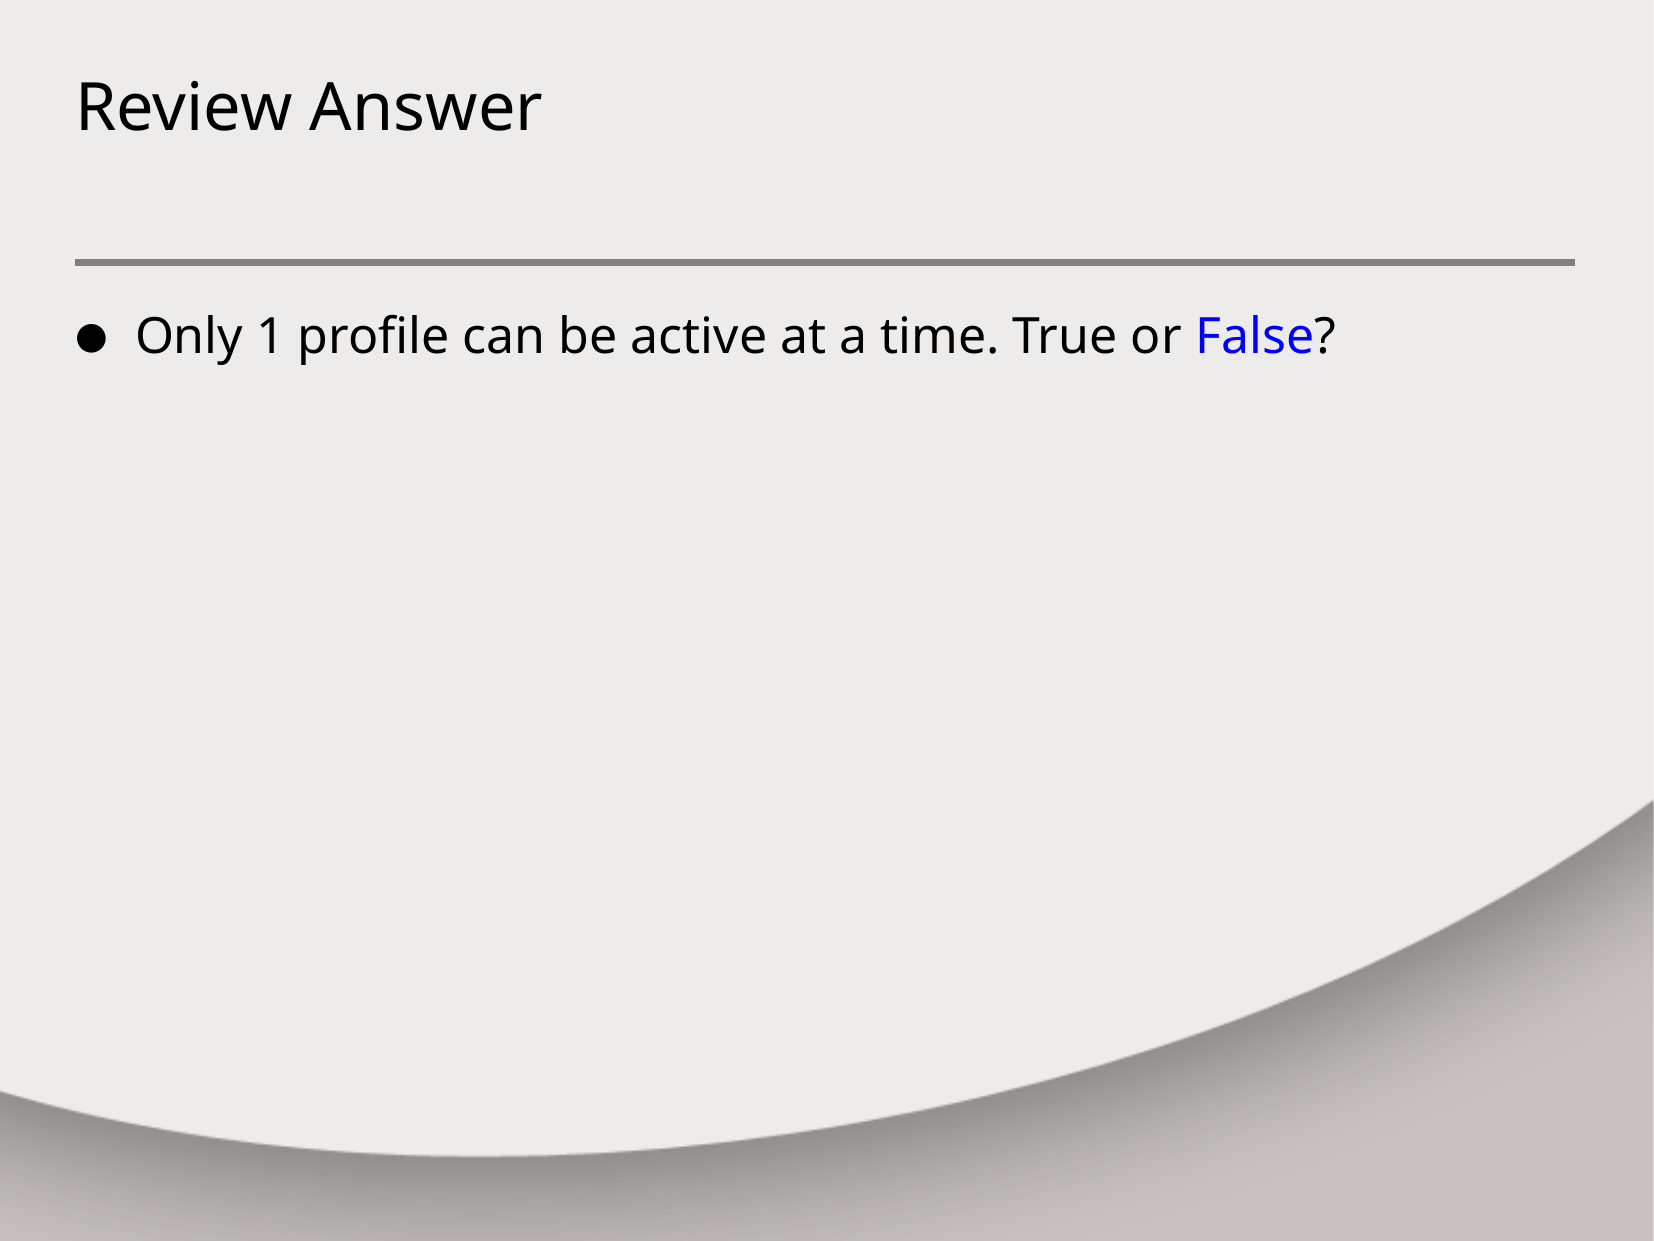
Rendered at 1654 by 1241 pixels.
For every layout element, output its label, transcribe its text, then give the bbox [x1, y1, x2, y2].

title Review Answer [75, 75, 1576, 226]
list Only 1 profile can be active at a time. True or False? [75, 300, 1576, 1163]
picture [0, 0, 1654, 1241]
